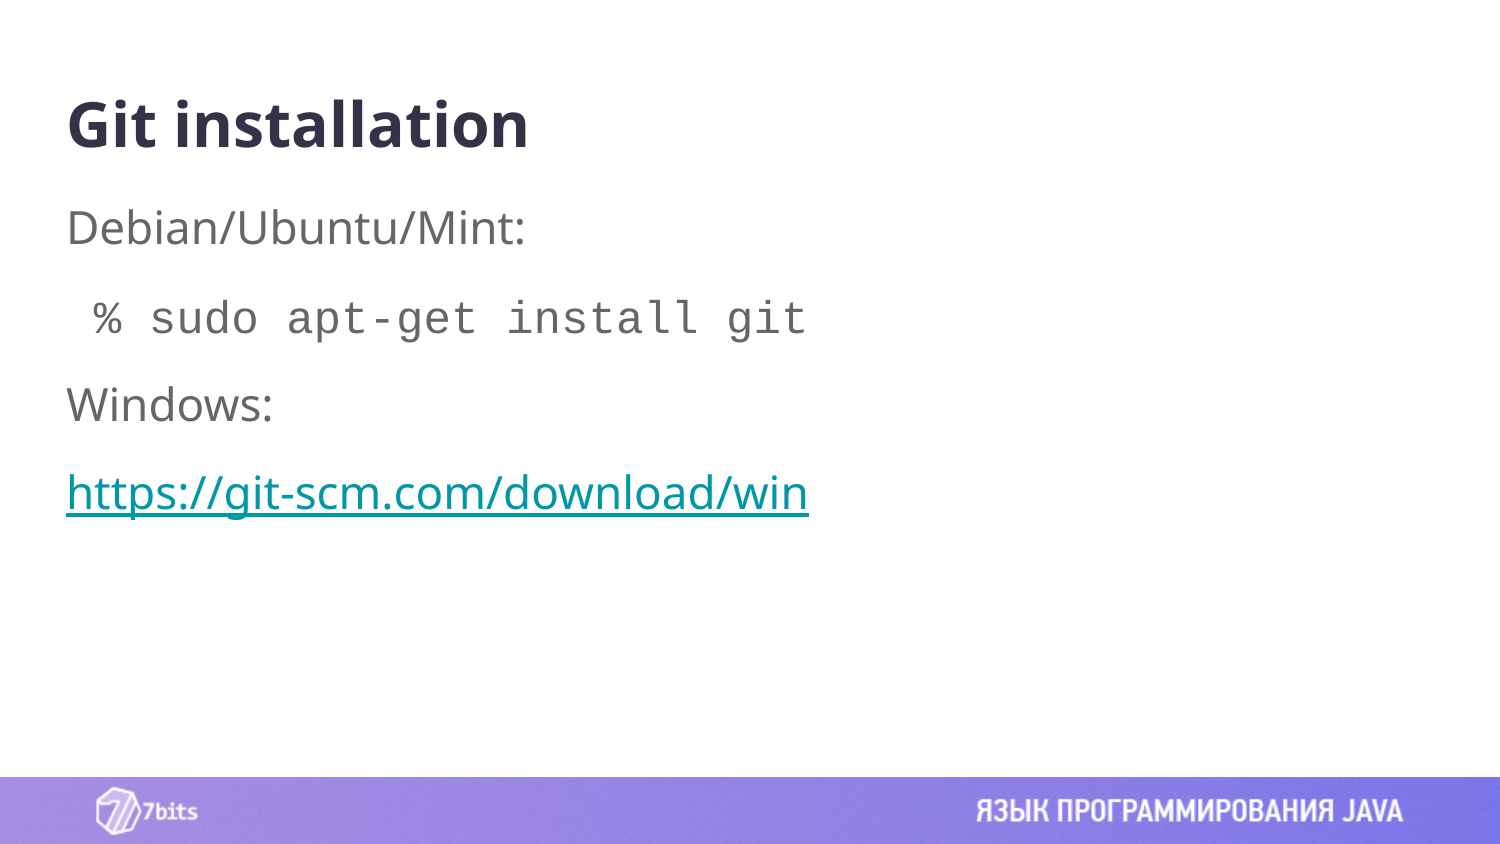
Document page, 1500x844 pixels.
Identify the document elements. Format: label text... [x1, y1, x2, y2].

picture [0, 777, 1500, 844]
title Git installation [51, 69, 1449, 164]
list Debian/Ubuntu/Mint: % sudo apt-get install git Windows: https://git-scm.com/download/win [51, 184, 1449, 745]
